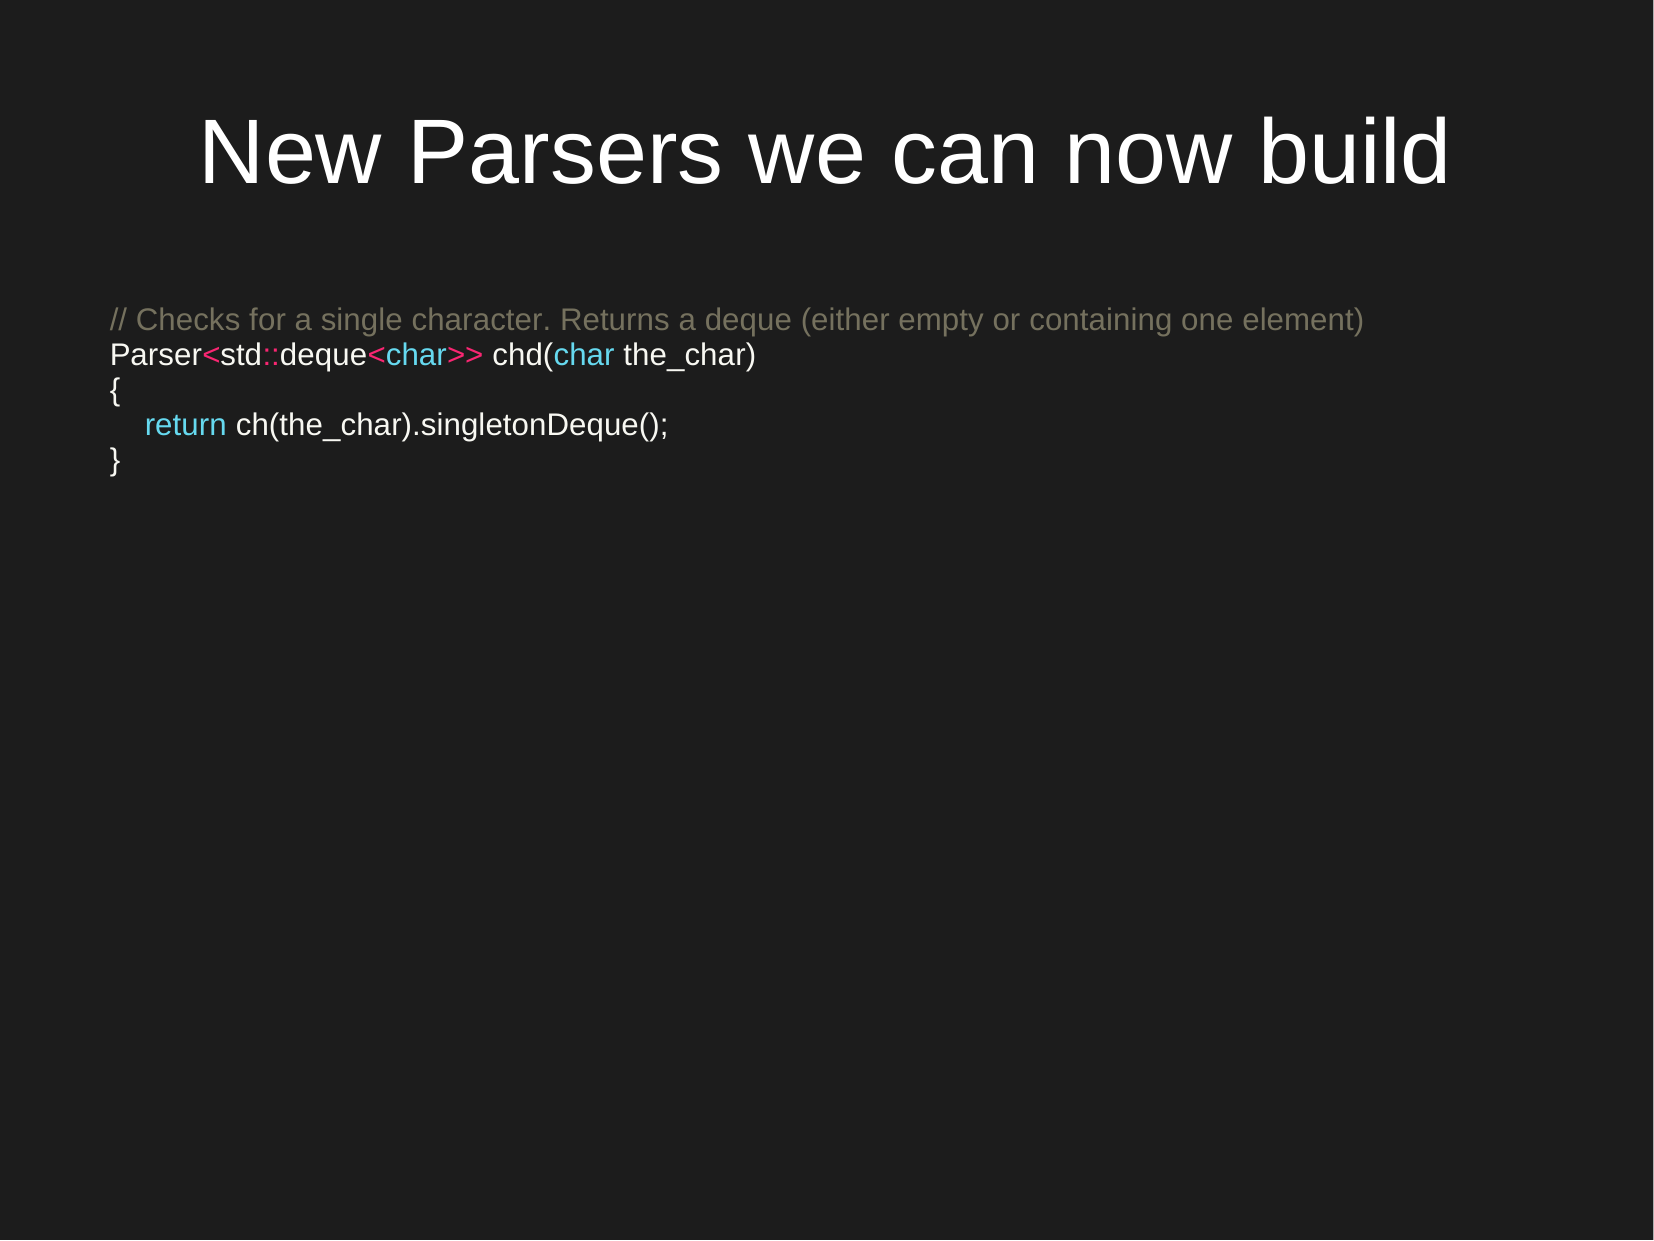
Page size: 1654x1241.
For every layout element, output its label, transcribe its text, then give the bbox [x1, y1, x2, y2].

text_box // Checks for a single character. Returns a deque (either empty or containing one element) Parser<std::deque<char>> chd(char the_char) { return ch(the_char).singletonDeque(); } [60, 294, 1591, 1201]
title New Parsers we can now build [82, 49, 1571, 256]
